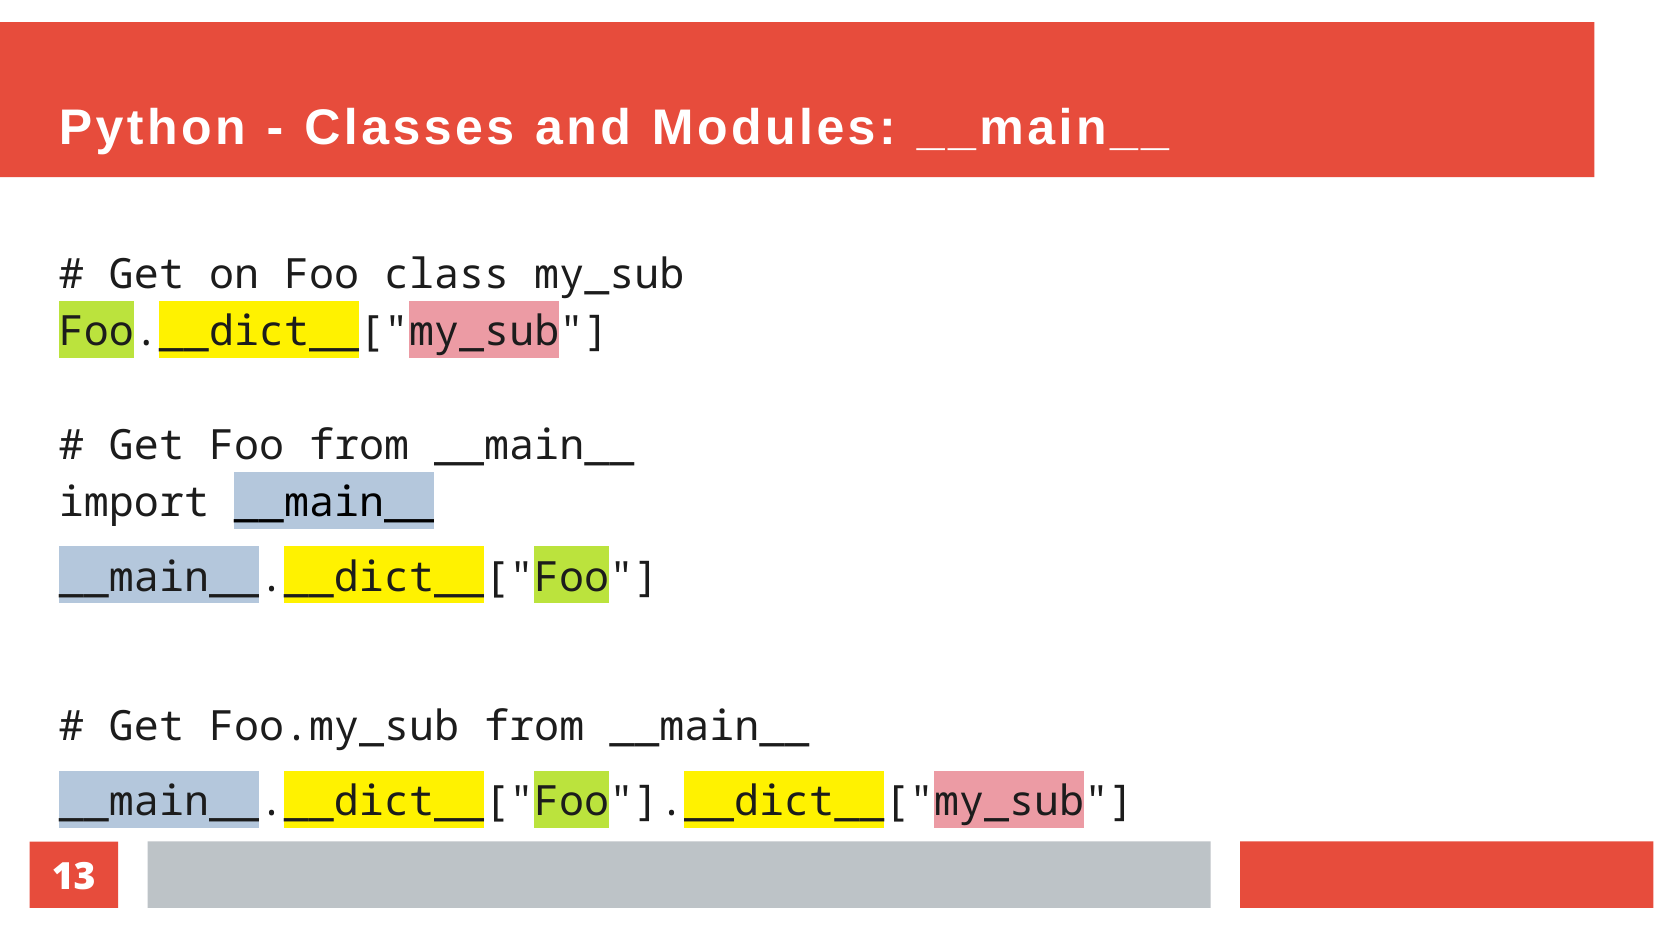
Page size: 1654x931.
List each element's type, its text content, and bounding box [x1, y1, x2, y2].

subtitle # Get on Foo class my_sub Foo.__dict__["my_sub"] # Get Foo from __main__ import __main__ __main__.__dict__["Foo"] # Get Foo.my_sub from __main__ __main__.__dict__["Foo"].__dict__["my_sub"] [59, 243, 1565, 820]
title Python - Classes and Modules: __main__ [59, 44, 1595, 156]
